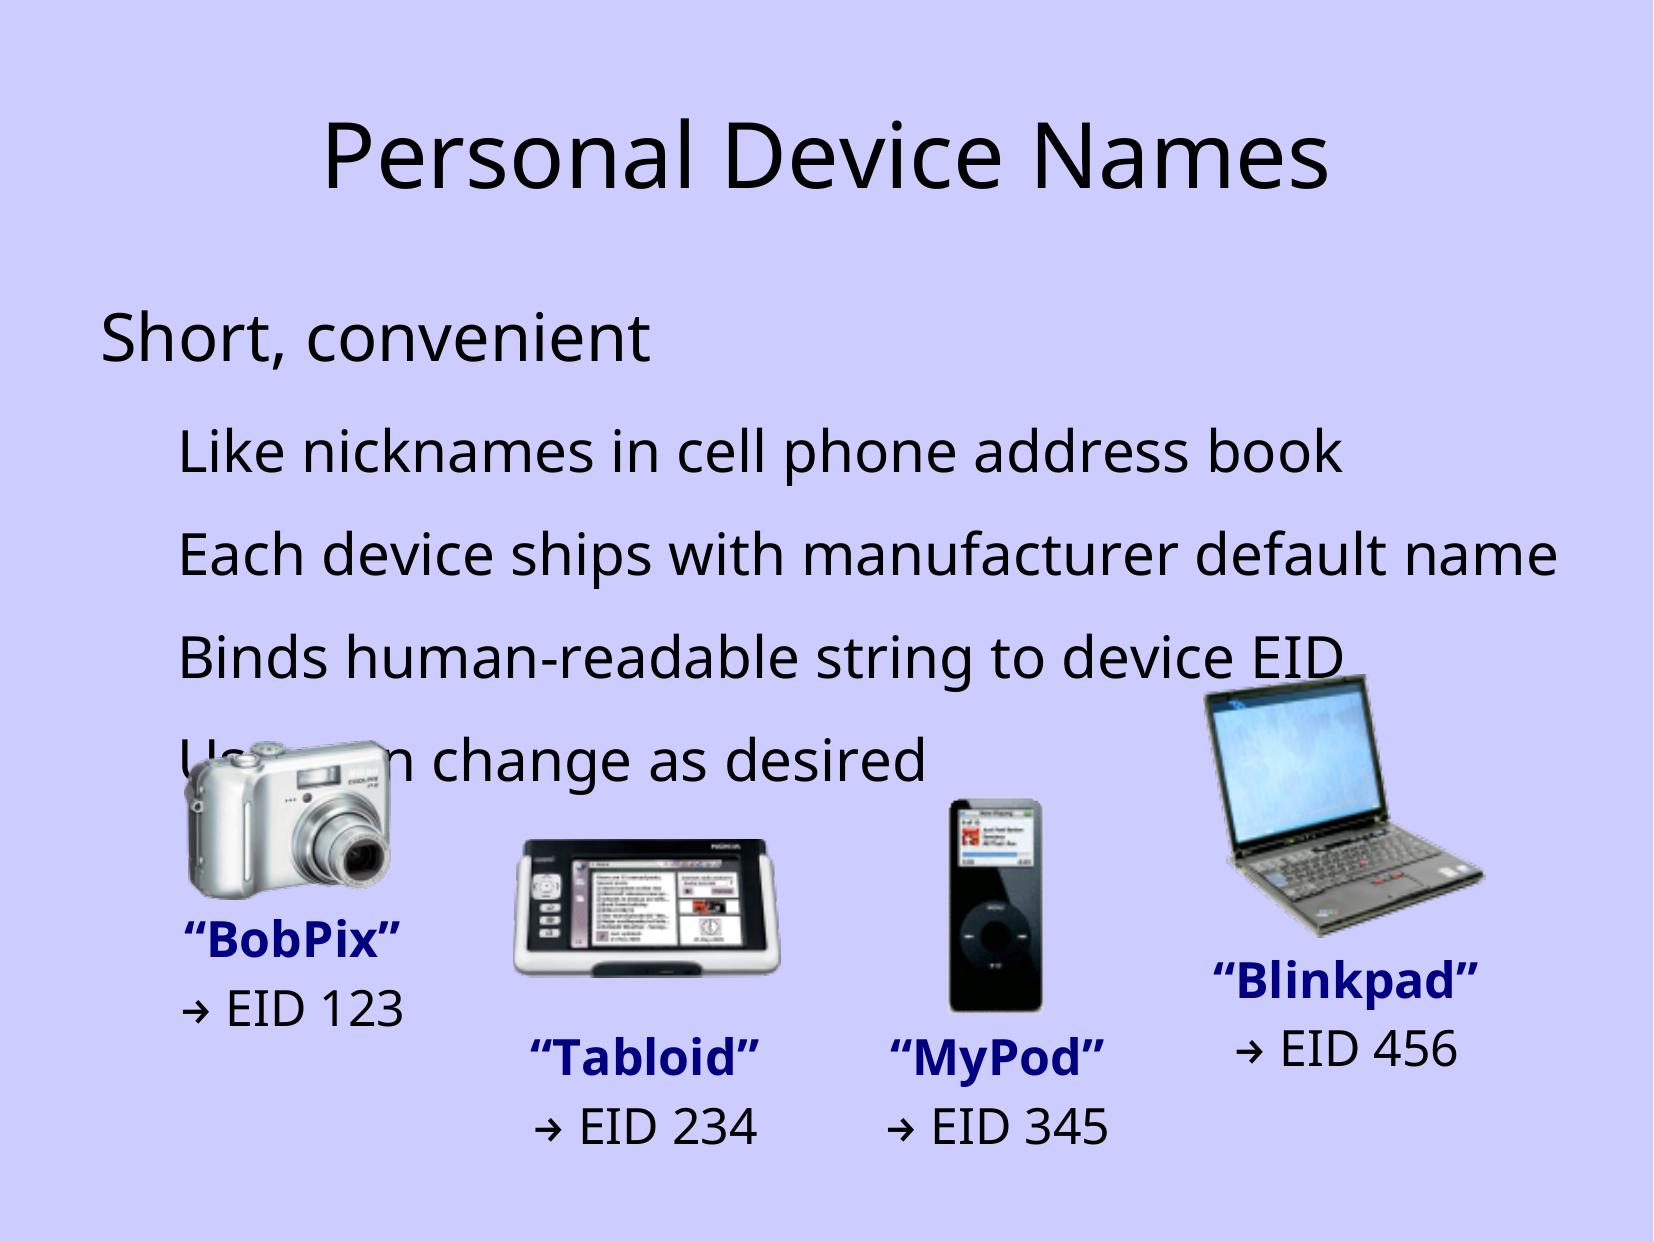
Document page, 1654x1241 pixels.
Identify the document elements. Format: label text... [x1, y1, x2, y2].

picture [184, 740, 391, 901]
text_box “MyPod” → EID 345 [855, 1014, 1141, 1148]
picture [1203, 674, 1486, 937]
text_box “BobPix” → EID 123 [157, 896, 428, 1030]
text_box “Blinkpad” → EID 456 [1170, 937, 1523, 1071]
title Personal Device Names [82, 49, 1571, 257]
picture [937, 789, 1058, 1014]
list Short, convenient Like nicknames in cell phone address book Each device ships with manufacturer default name Binds human-readable string to device EID User can change as desired [82, 290, 1571, 751]
text_box “Tabloid” → EID 234 [495, 1014, 796, 1148]
picture [513, 839, 781, 978]
